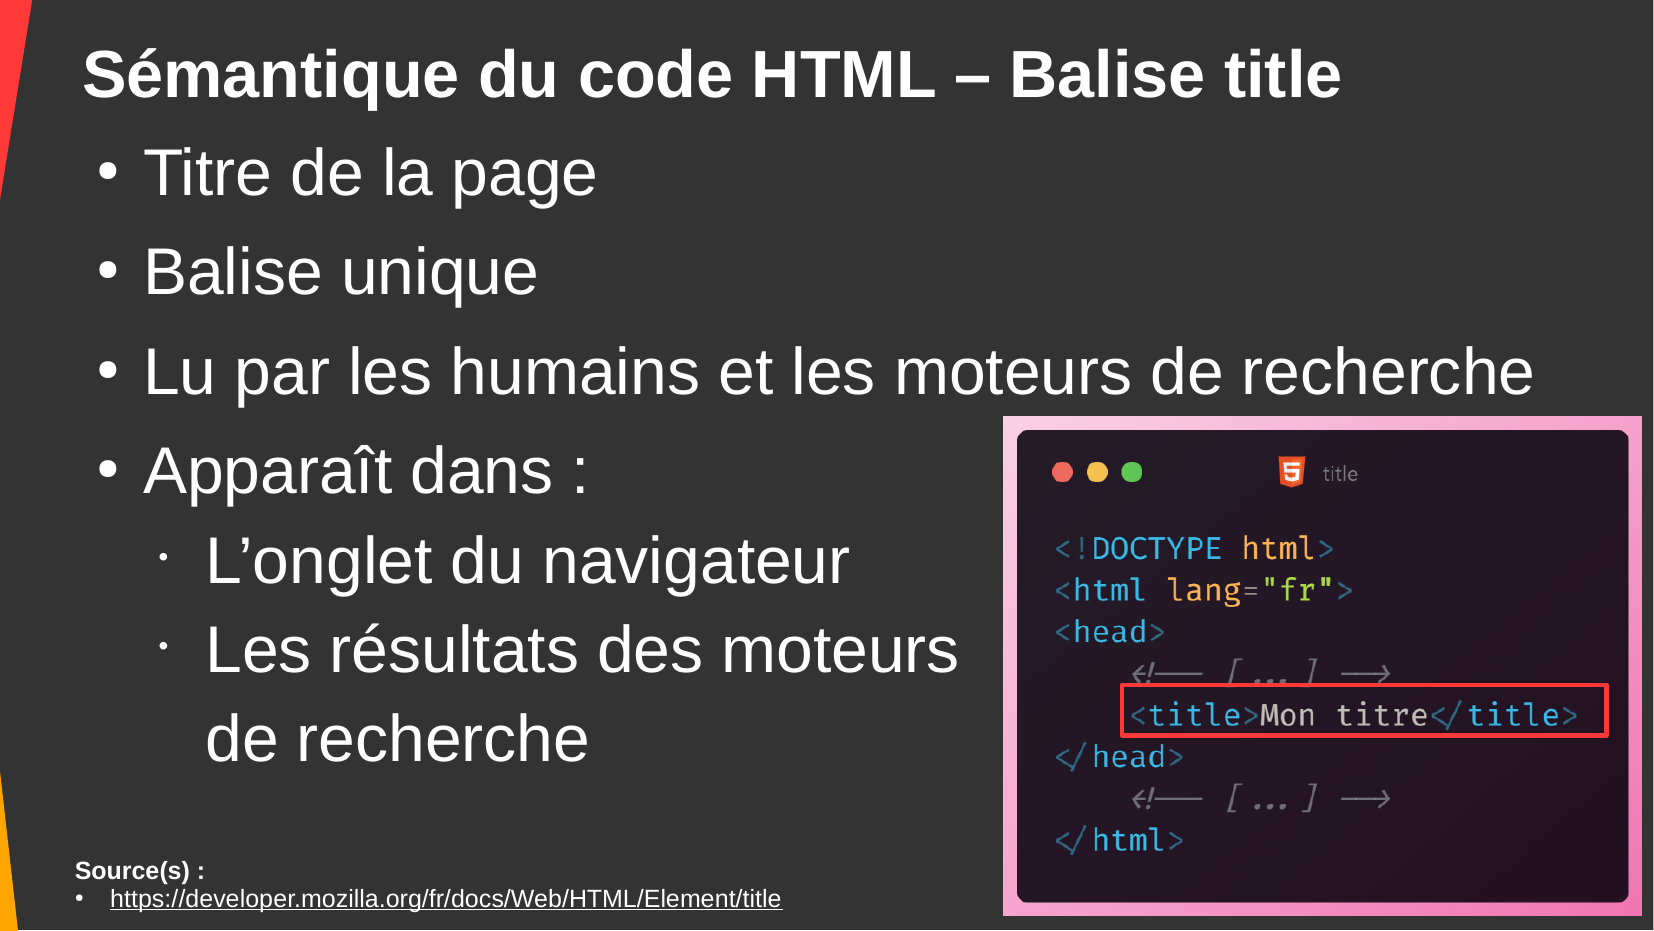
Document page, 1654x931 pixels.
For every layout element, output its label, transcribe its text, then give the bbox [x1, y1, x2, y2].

title Sémantique du code HTML – Balise title [82, 36, 1571, 114]
text_box Source(s) : https://developer.mozilla.org/fr/docs/Web/HTML/Element/title [60, 821, 1546, 921]
list Titre de la page Balise unique Lu par les humains et les moteurs de recherche Apparaît dans : L’onglet du navigateur Les résultats des moteurs de recherche [80, 135, 1630, 780]
text_box [0, 0, 33, 200]
picture [1003, 416, 1642, 916]
text_box [0, 771, 19, 931]
